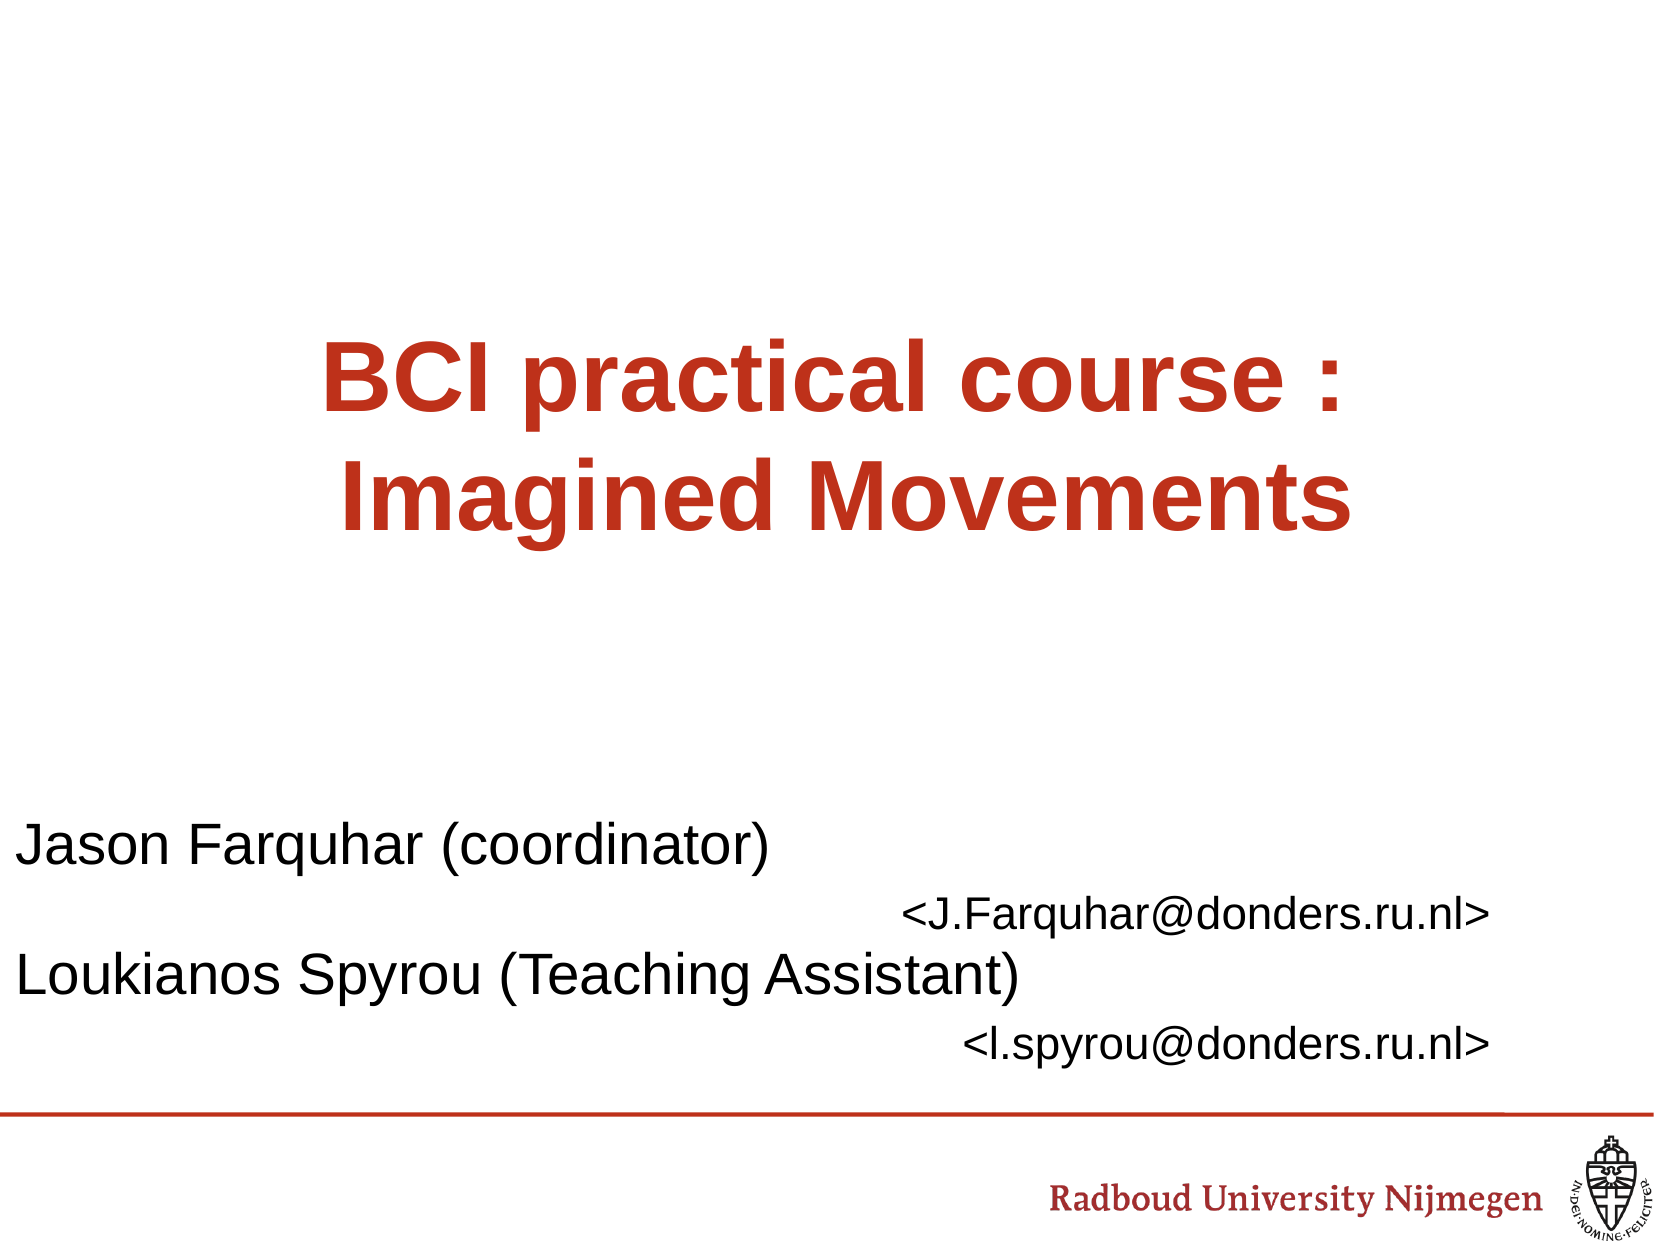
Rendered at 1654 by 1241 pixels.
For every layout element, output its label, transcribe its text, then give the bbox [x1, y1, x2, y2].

picture [1050, 1134, 1654, 1241]
text_box BCI practical course : Imagined Movements [123, 302, 1544, 581]
text_box Jason Farquhar (coordinator) <J.Farquhar@donders.ru.nl> Loukianos Spyrou (Teaching Assistant) <l.spyrou@donders.ru.nl> [0, 804, 1621, 1213]
